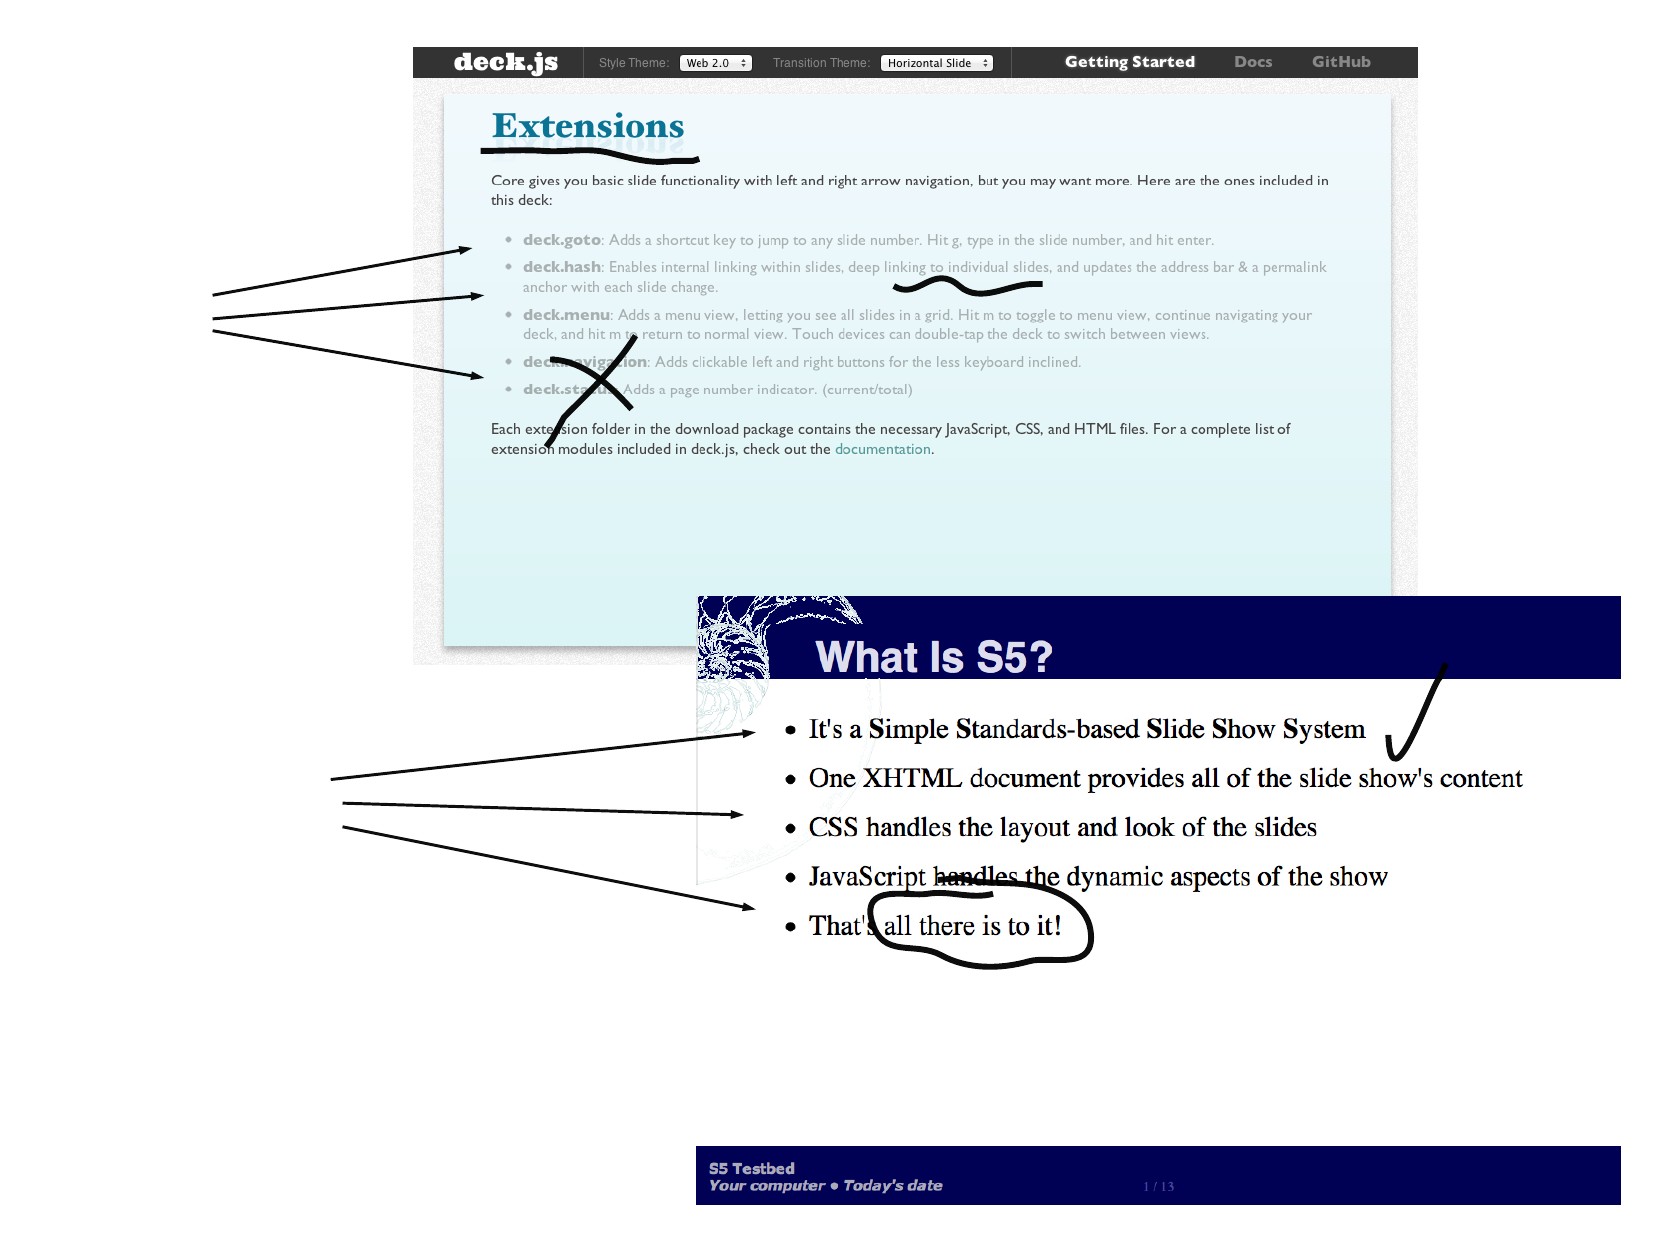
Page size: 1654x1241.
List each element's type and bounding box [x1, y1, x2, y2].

picture [413, 47, 1621, 1205]
